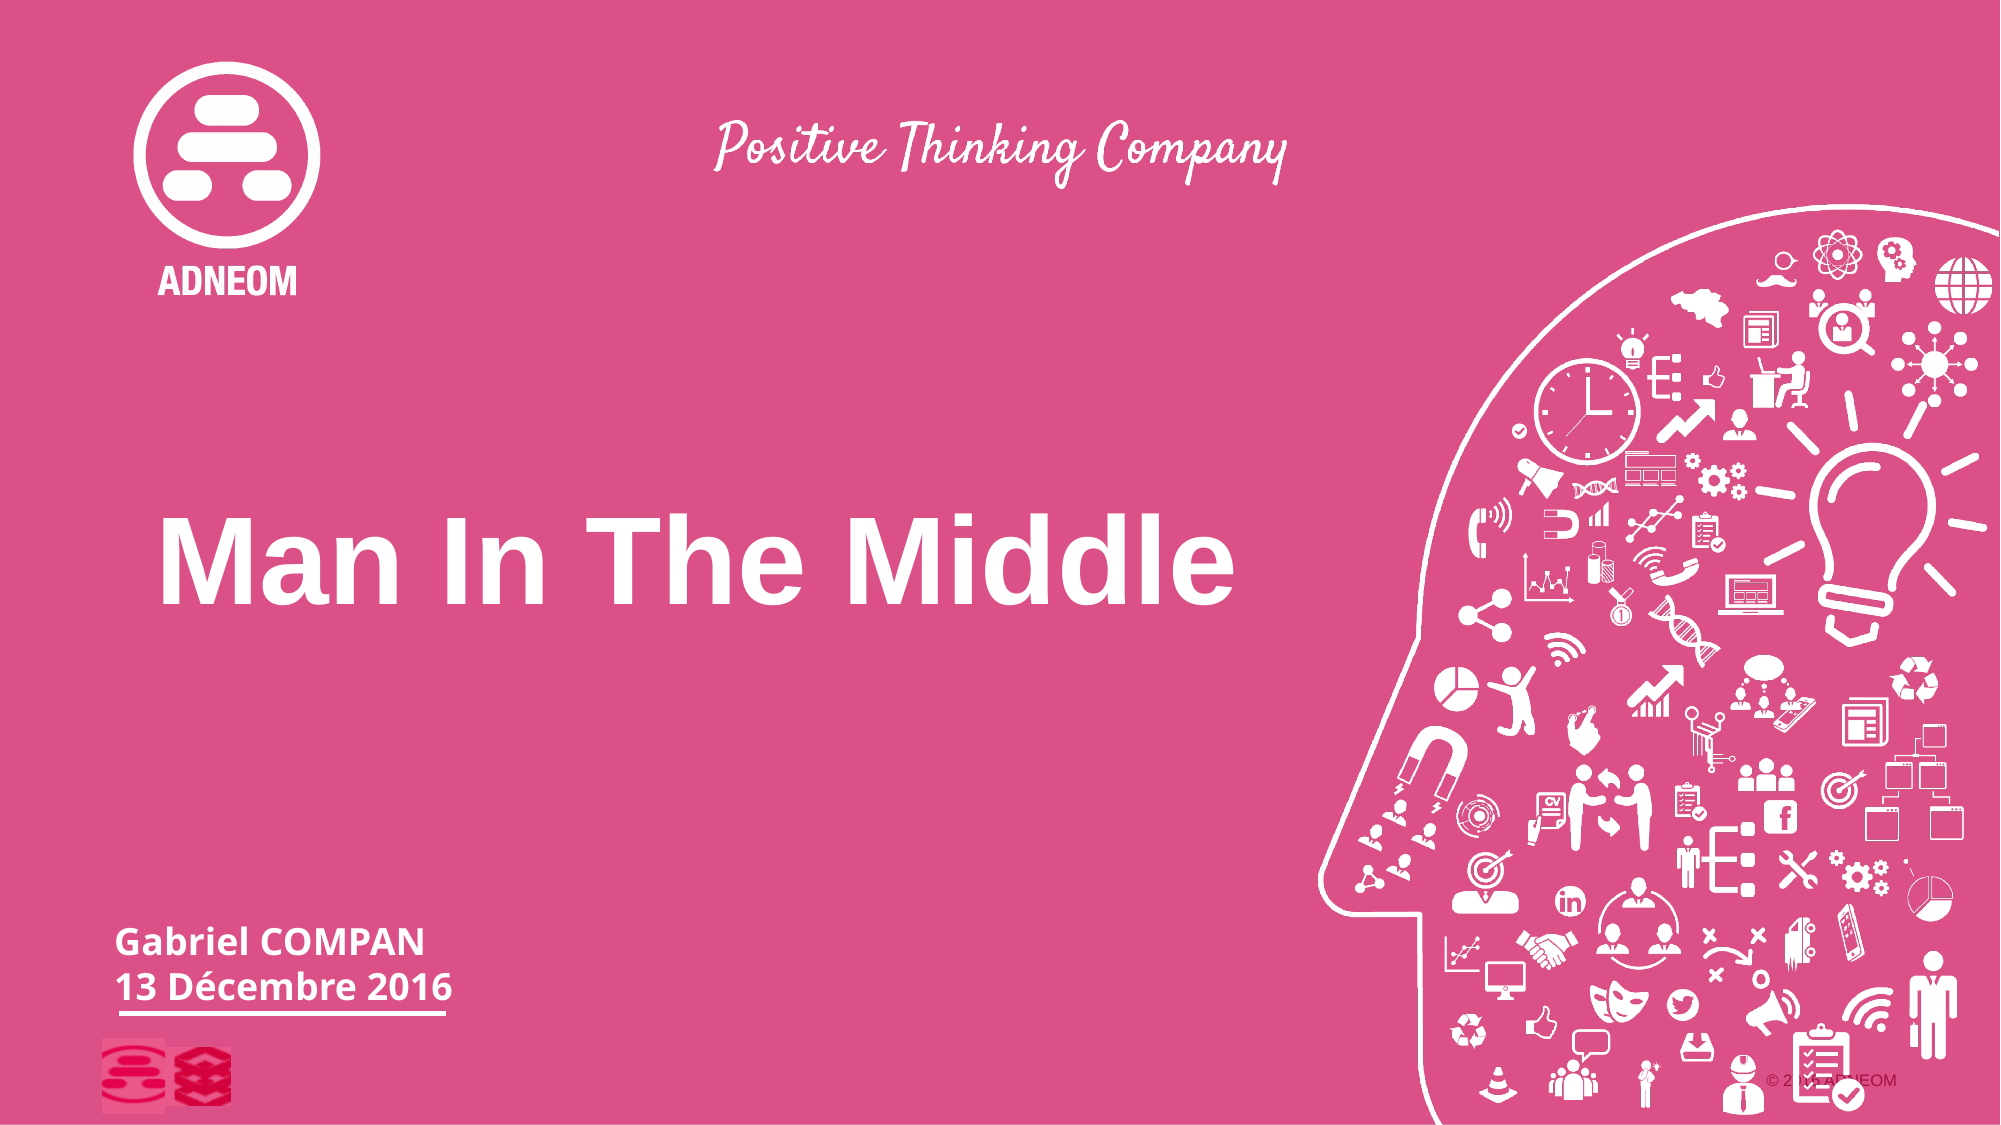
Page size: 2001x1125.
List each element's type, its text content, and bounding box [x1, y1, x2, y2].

picture [131, 58, 323, 298]
picture [713, 120, 1287, 189]
title Man In The Middle [94, 472, 1300, 695]
text_box Gabriel COMPAN 13 Décembre 2016 [99, 910, 468, 1016]
picture [1294, 162, 1999, 1125]
